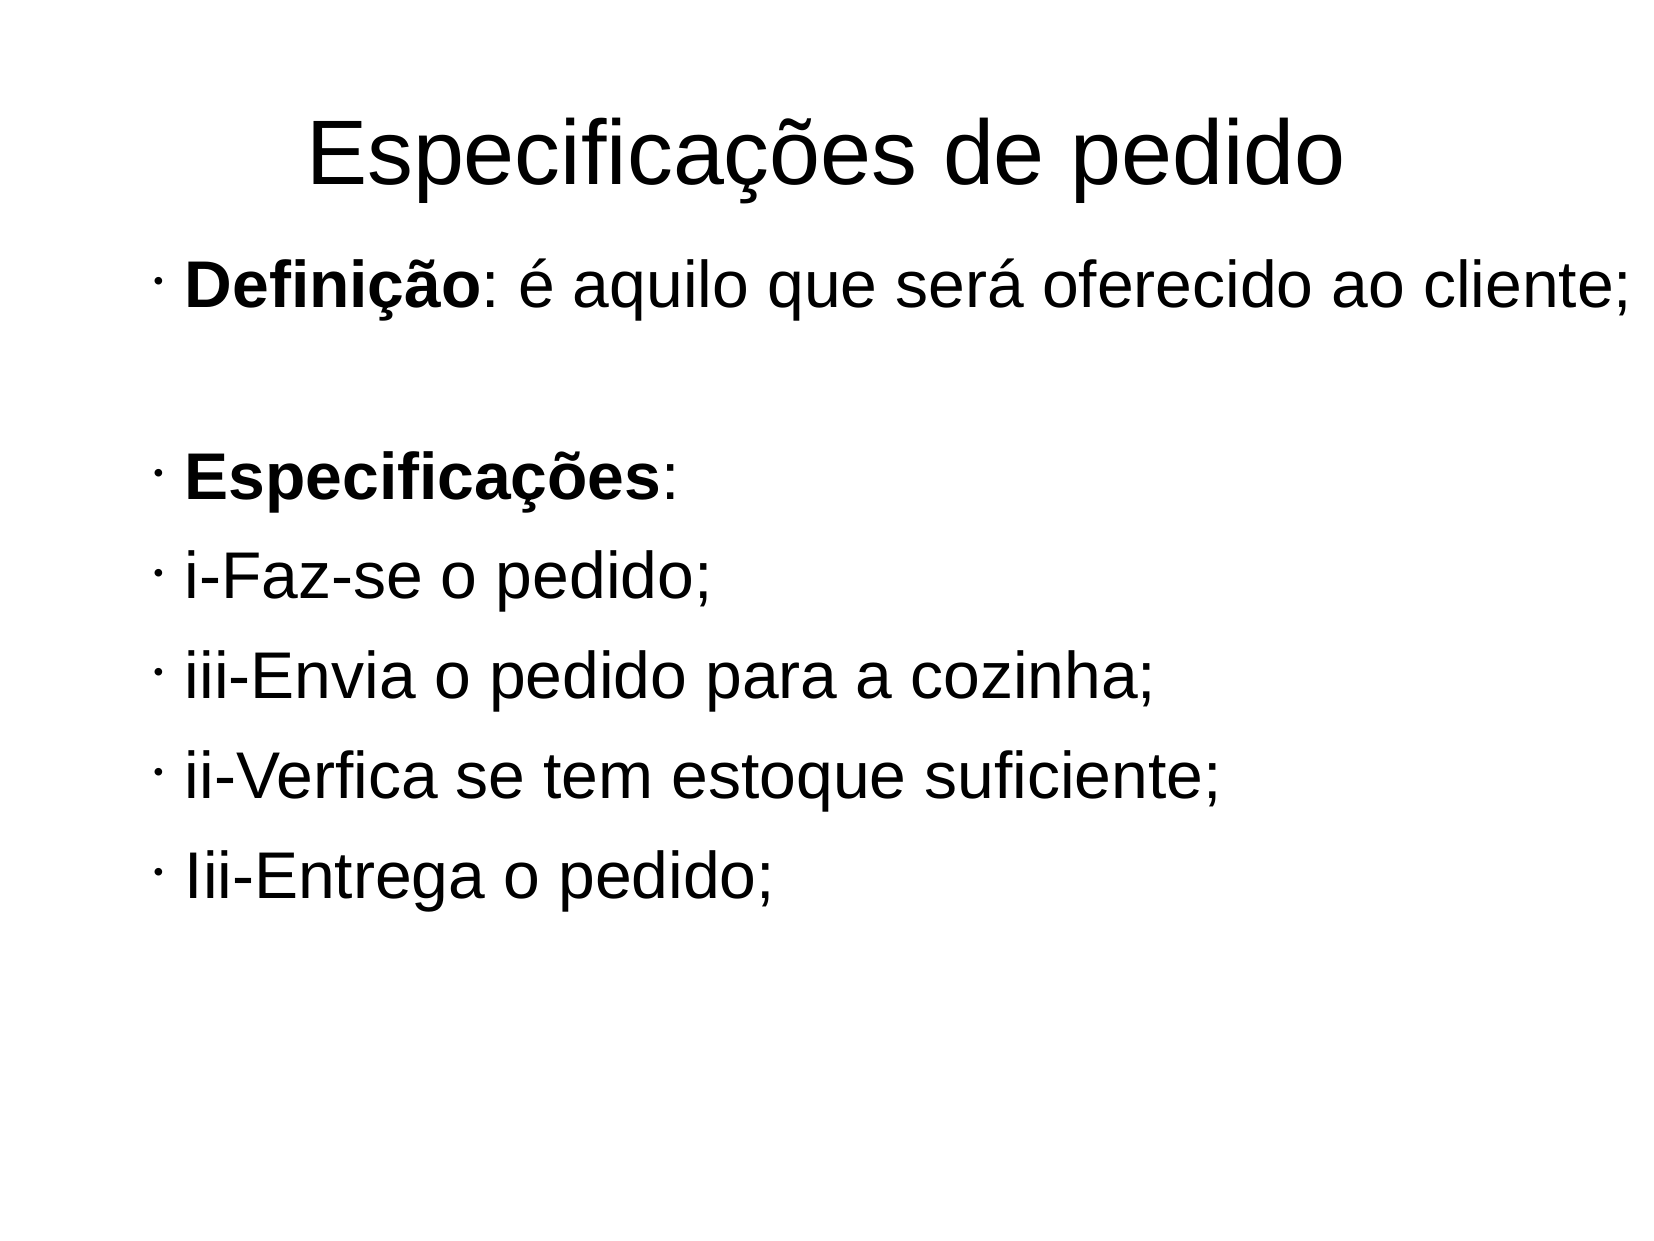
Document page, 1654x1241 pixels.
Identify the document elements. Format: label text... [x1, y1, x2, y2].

list Definição: é aquilo que será oferecido ao cliente; Especificações: i-Faz-se o pedido; iii-Envia o pedido para a cozinha; ii-Verfica se tem estoque suficiente; Iii-Entrega o pedido; [153, 248, 1642, 968]
title Especificações de pedido [82, 49, 1571, 257]
